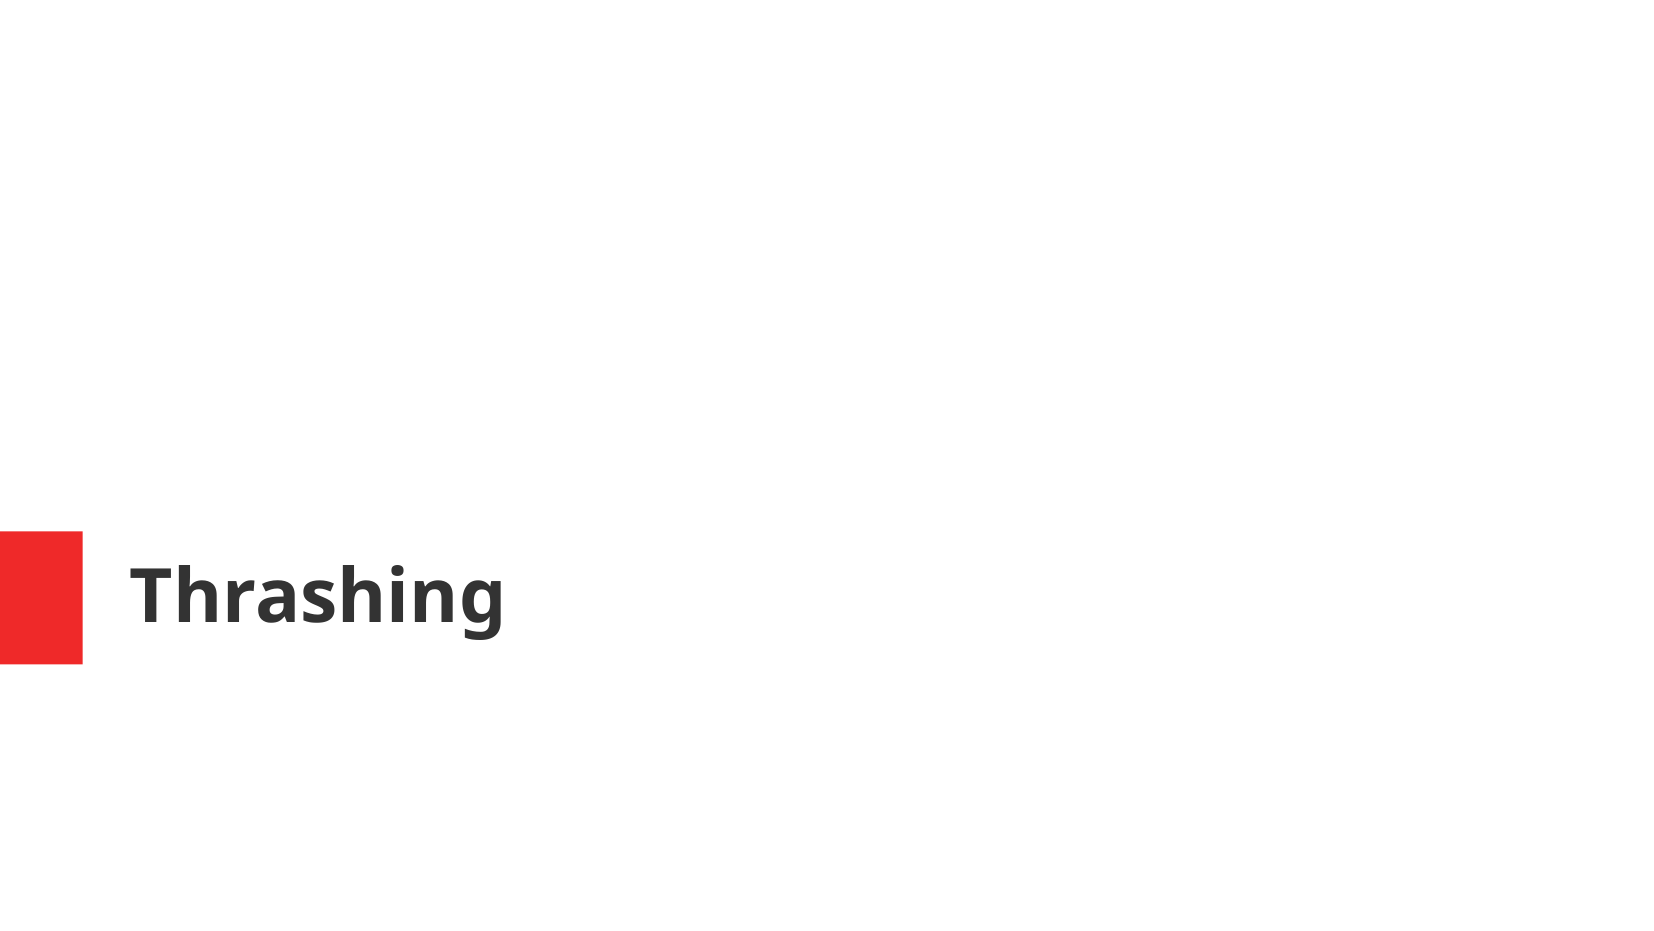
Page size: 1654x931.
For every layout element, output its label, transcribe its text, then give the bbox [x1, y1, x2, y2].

title Thrashing [129, 504, 1536, 683]
